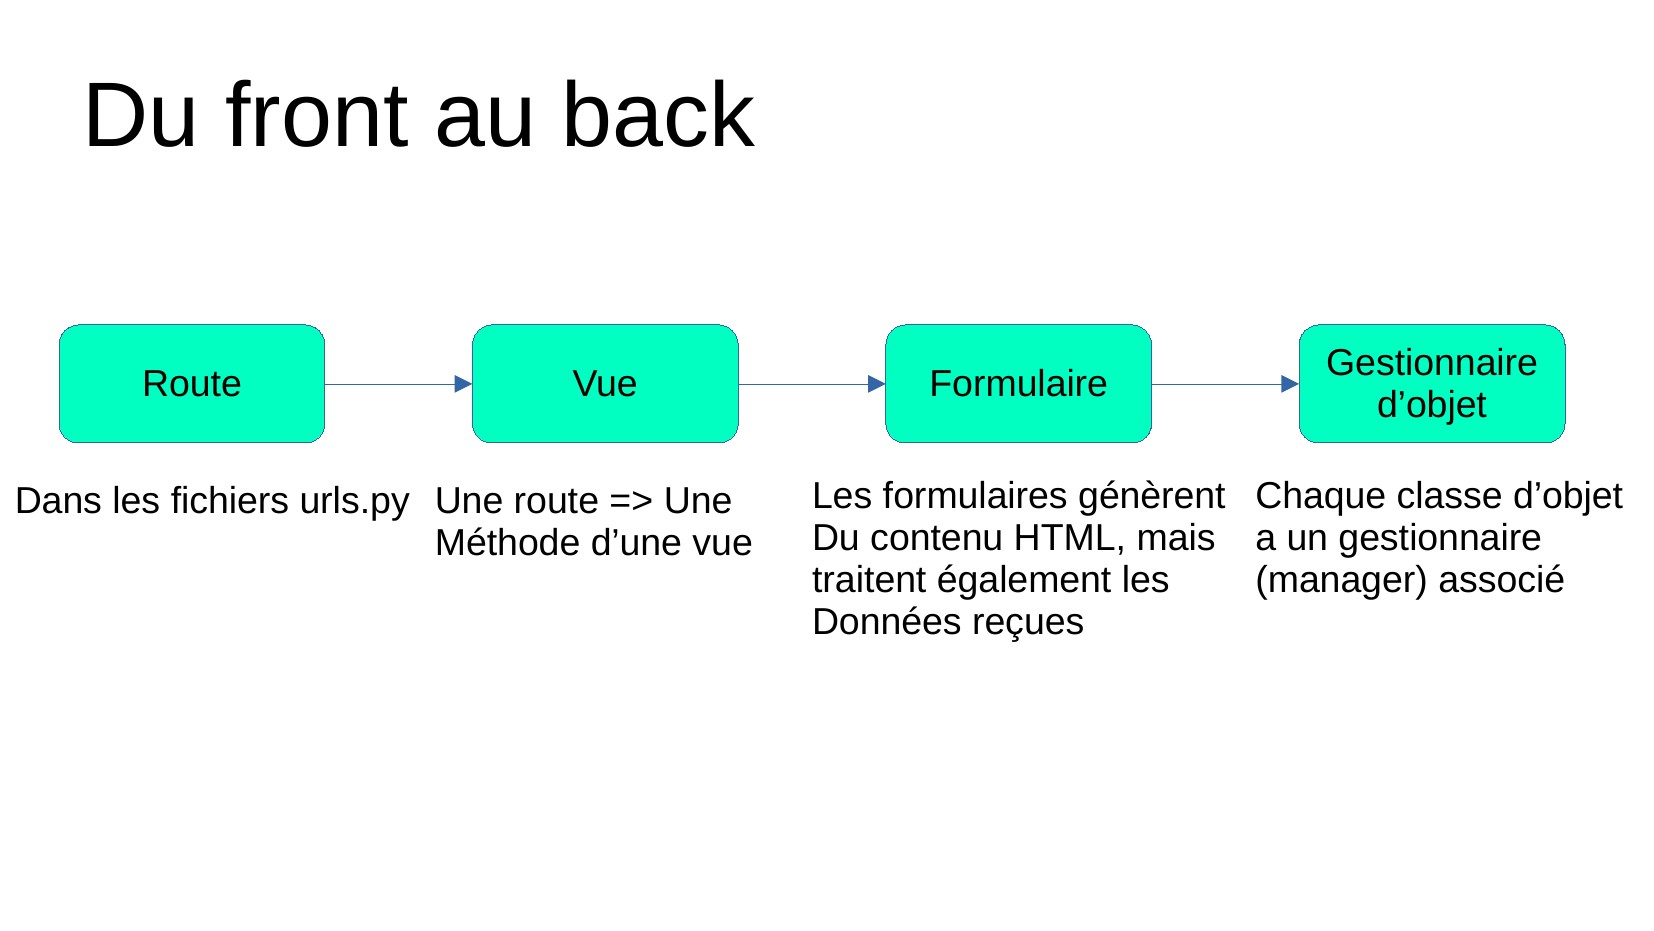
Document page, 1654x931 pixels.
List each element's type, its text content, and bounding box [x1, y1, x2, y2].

text_box Chaque classe d’objet a un gestionnaire (manager) associé [1240, 466, 1639, 608]
text_box Vue [558, 355, 653, 413]
text_box Une route => Une Méthode d’une vue [420, 472, 768, 572]
text_box Route [127, 355, 257, 413]
text_box Les formulaires génèrent Du contenu HTML, mais traitent également les Données reçues [797, 466, 1241, 650]
text_box Gestionnaire d’objet [1311, 334, 1553, 434]
text_box Formulaire [914, 355, 1123, 413]
title Du front au back [82, 37, 1571, 193]
text_box Dans les fichiers urls.py [0, 472, 420, 530]
